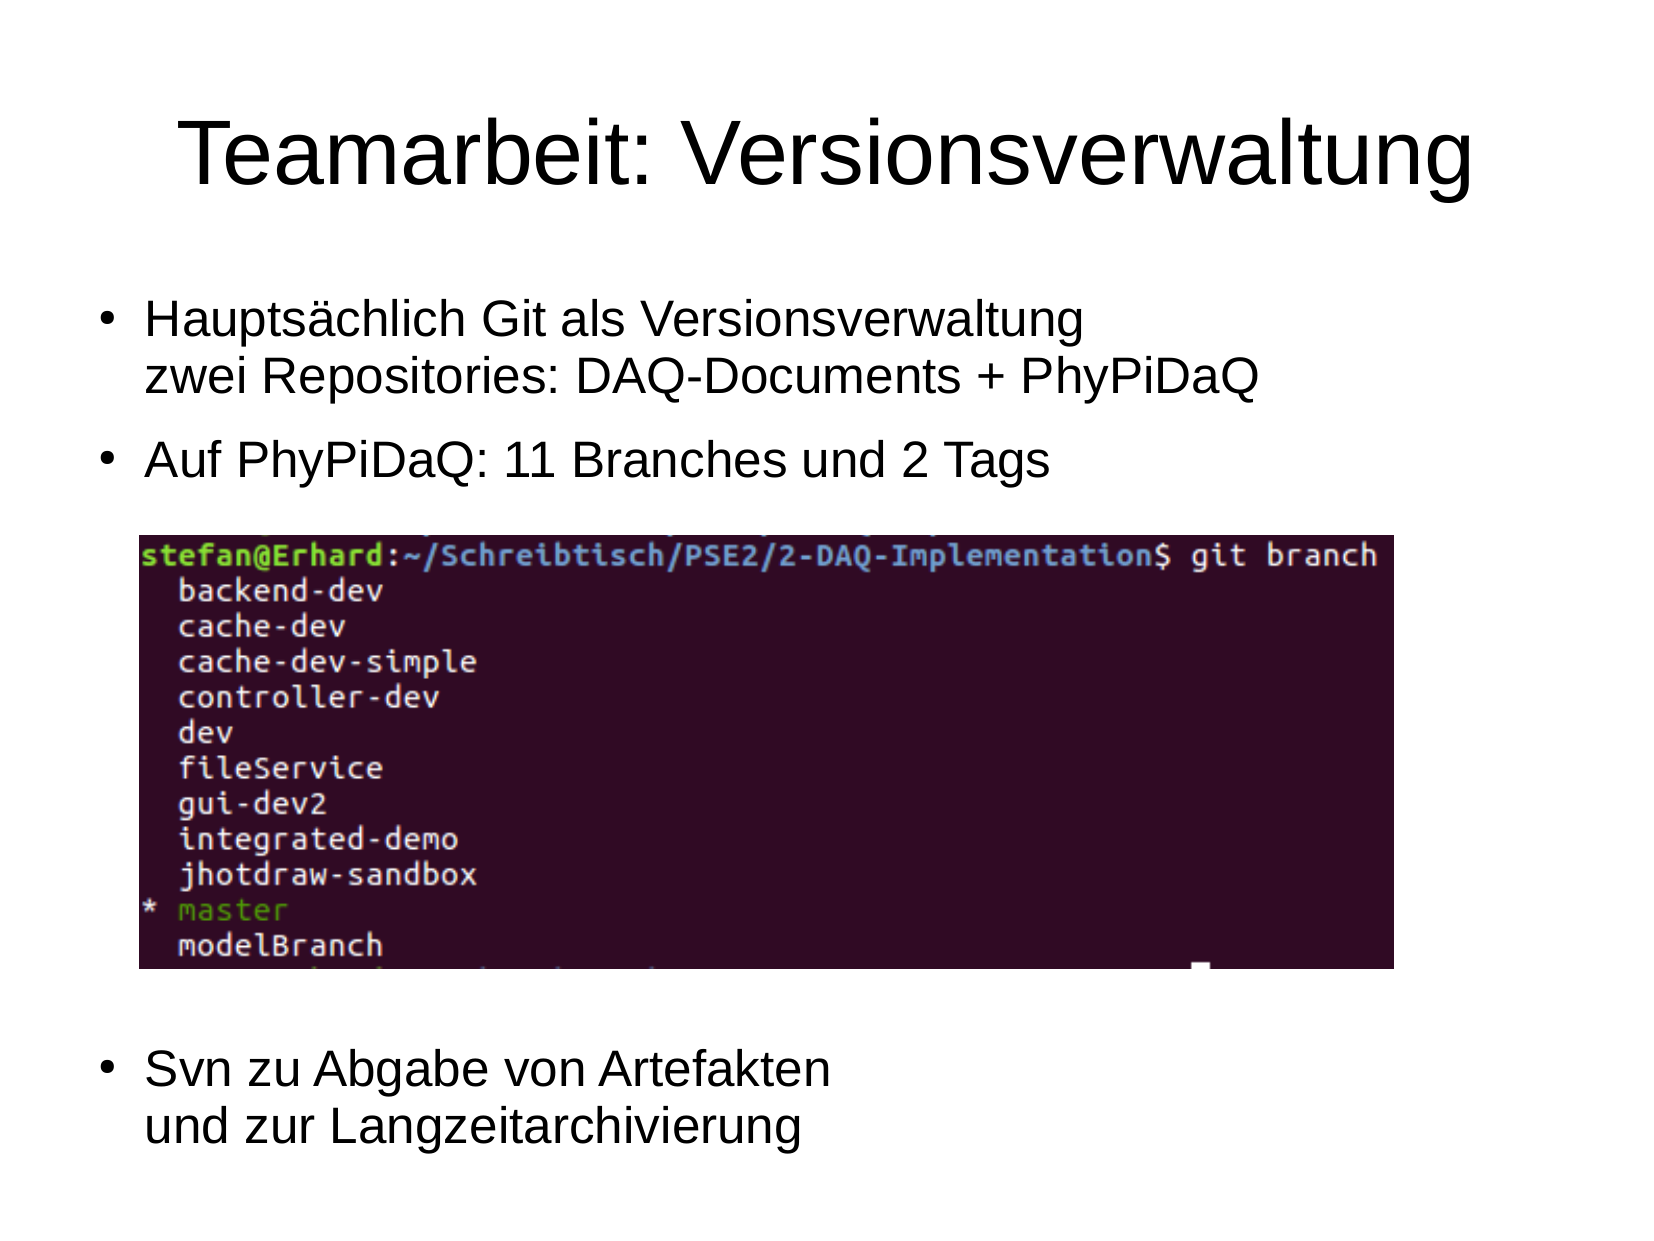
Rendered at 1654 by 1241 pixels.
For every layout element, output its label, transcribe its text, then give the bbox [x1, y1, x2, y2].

picture [139, 535, 1394, 969]
title Teamarbeit: Versionsverwaltung [82, 49, 1571, 257]
list Hauptsächlich Git als Versionsverwaltung zwei Repositories: DAQ-Documents + PhyPiDaQ Auf PhyPiDaQ: 11 Branches und 2 Tags Svn zu Abgabe von Artefakten und zur Langzeitarchivierung [82, 290, 1560, 1158]
